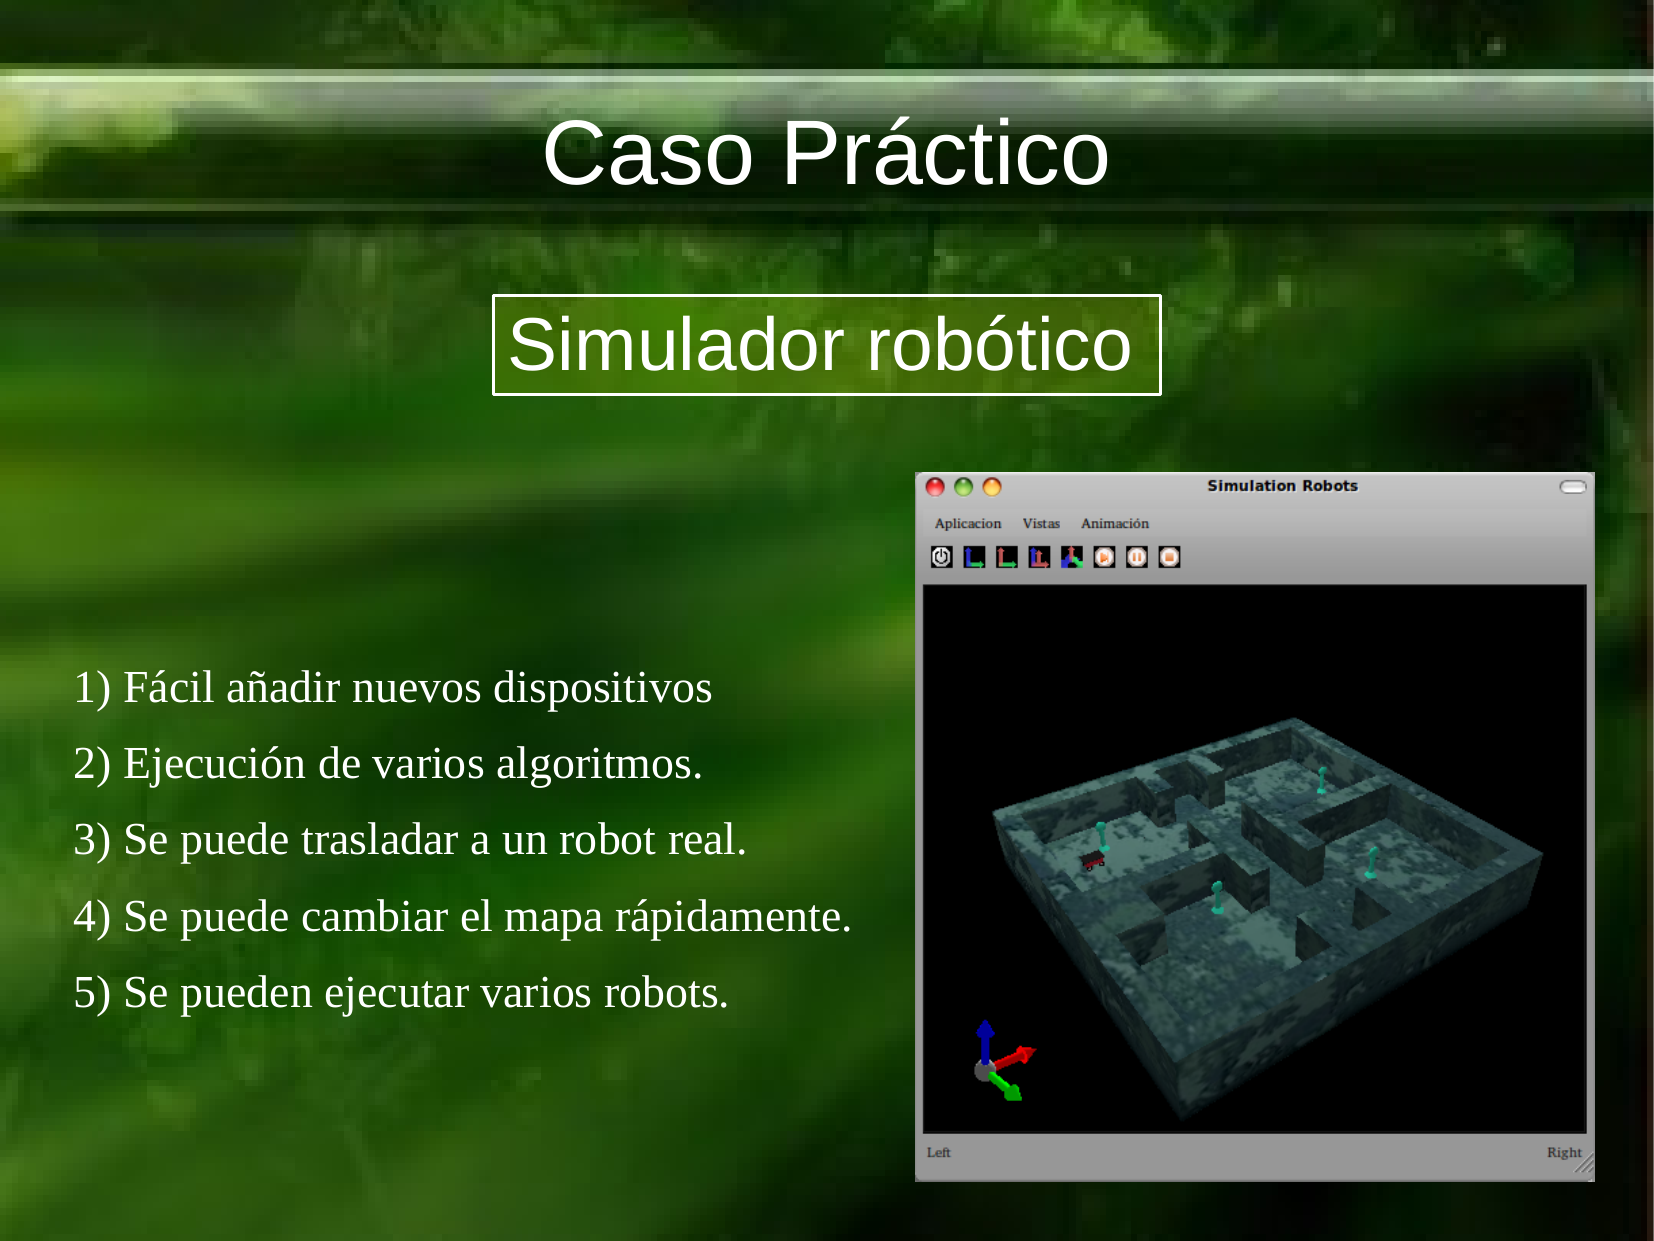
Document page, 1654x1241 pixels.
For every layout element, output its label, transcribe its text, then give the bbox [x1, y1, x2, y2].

text_box Simulador robótico [493, 295, 1161, 395]
title Caso Práctico [82, 49, 1571, 257]
picture [0, 0, 1654, 1241]
text_box Fácil añadir nuevos dispositivos Ejecución de varios algoritmos. Se puede trasladar a un robot real. Se puede cambiar el mapa rápidamente. Se pueden ejecutar varios robots. [59, 641, 916, 1012]
